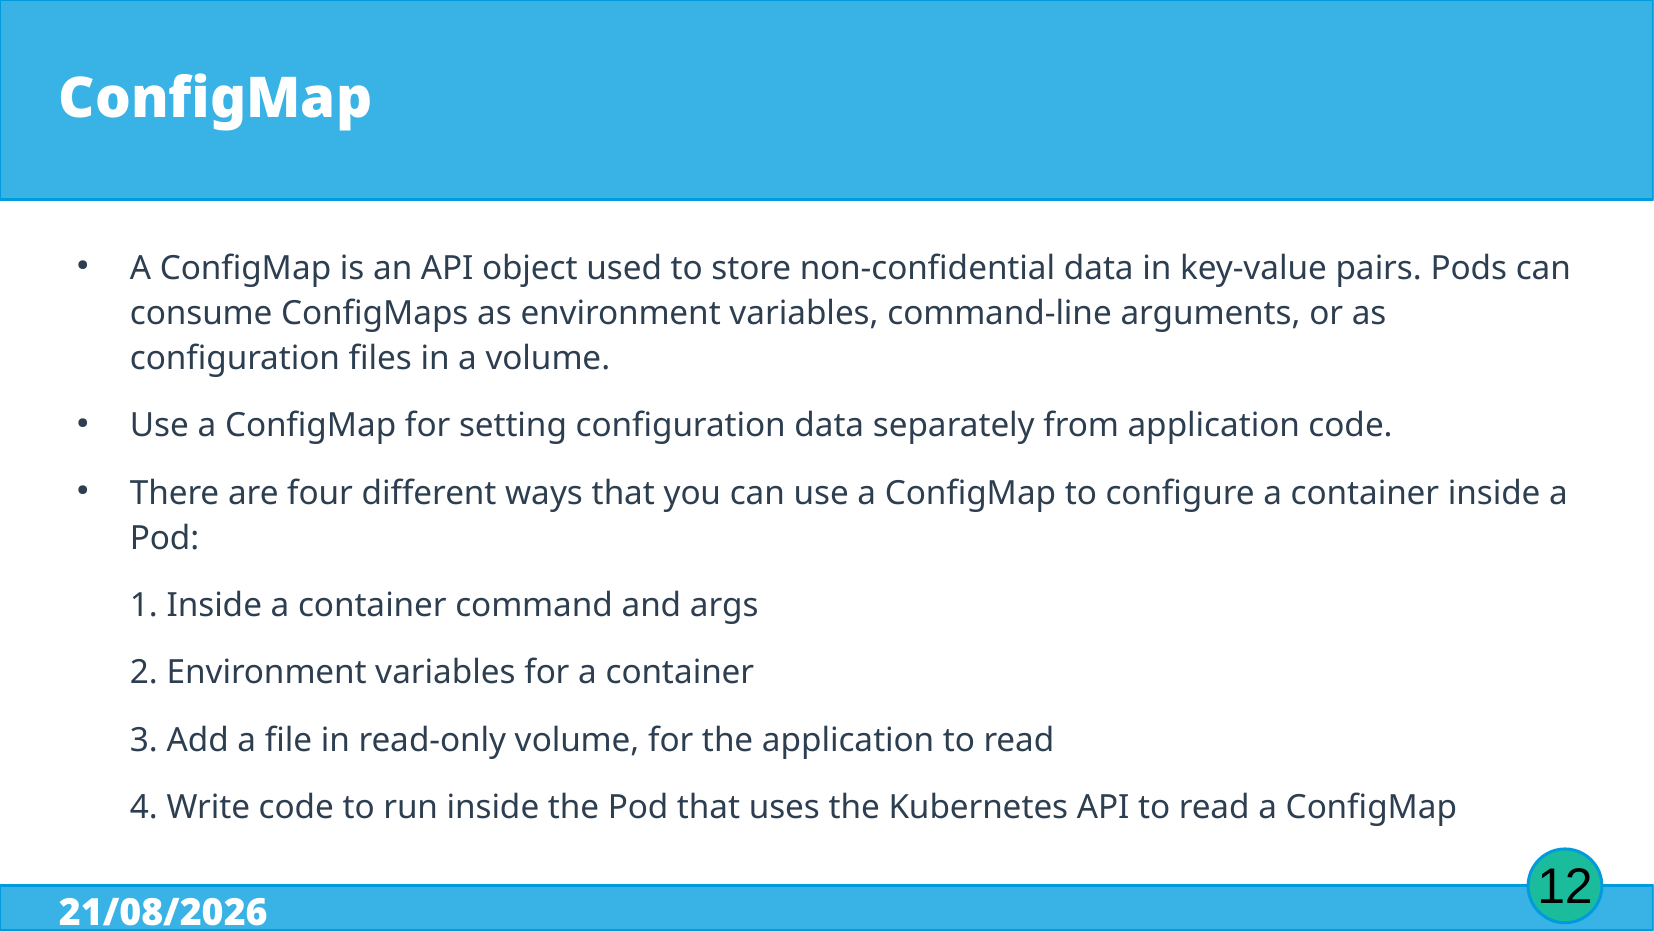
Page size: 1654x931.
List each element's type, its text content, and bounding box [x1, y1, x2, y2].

list A ConfigMap is an API object used to store non-confidential data in key-value pairs. Pods can consume ConfigMaps as environment variables, command-line arguments, or as configuration files in a volume. Use a ConfigMap for setting configuration data separately from application code. There are four different ways that you can use a ConfigMap to configure a container inside a Pod: 1. Inside a container command and args 2. Environment variables for a container 3. Add a file in read-only volume, for the application to read 4. Write code to run inside the Pod that uses the Kubernetes API to read a ConfigMap [59, 243, 1595, 864]
title ConfigMap [59, 37, 1595, 155]
